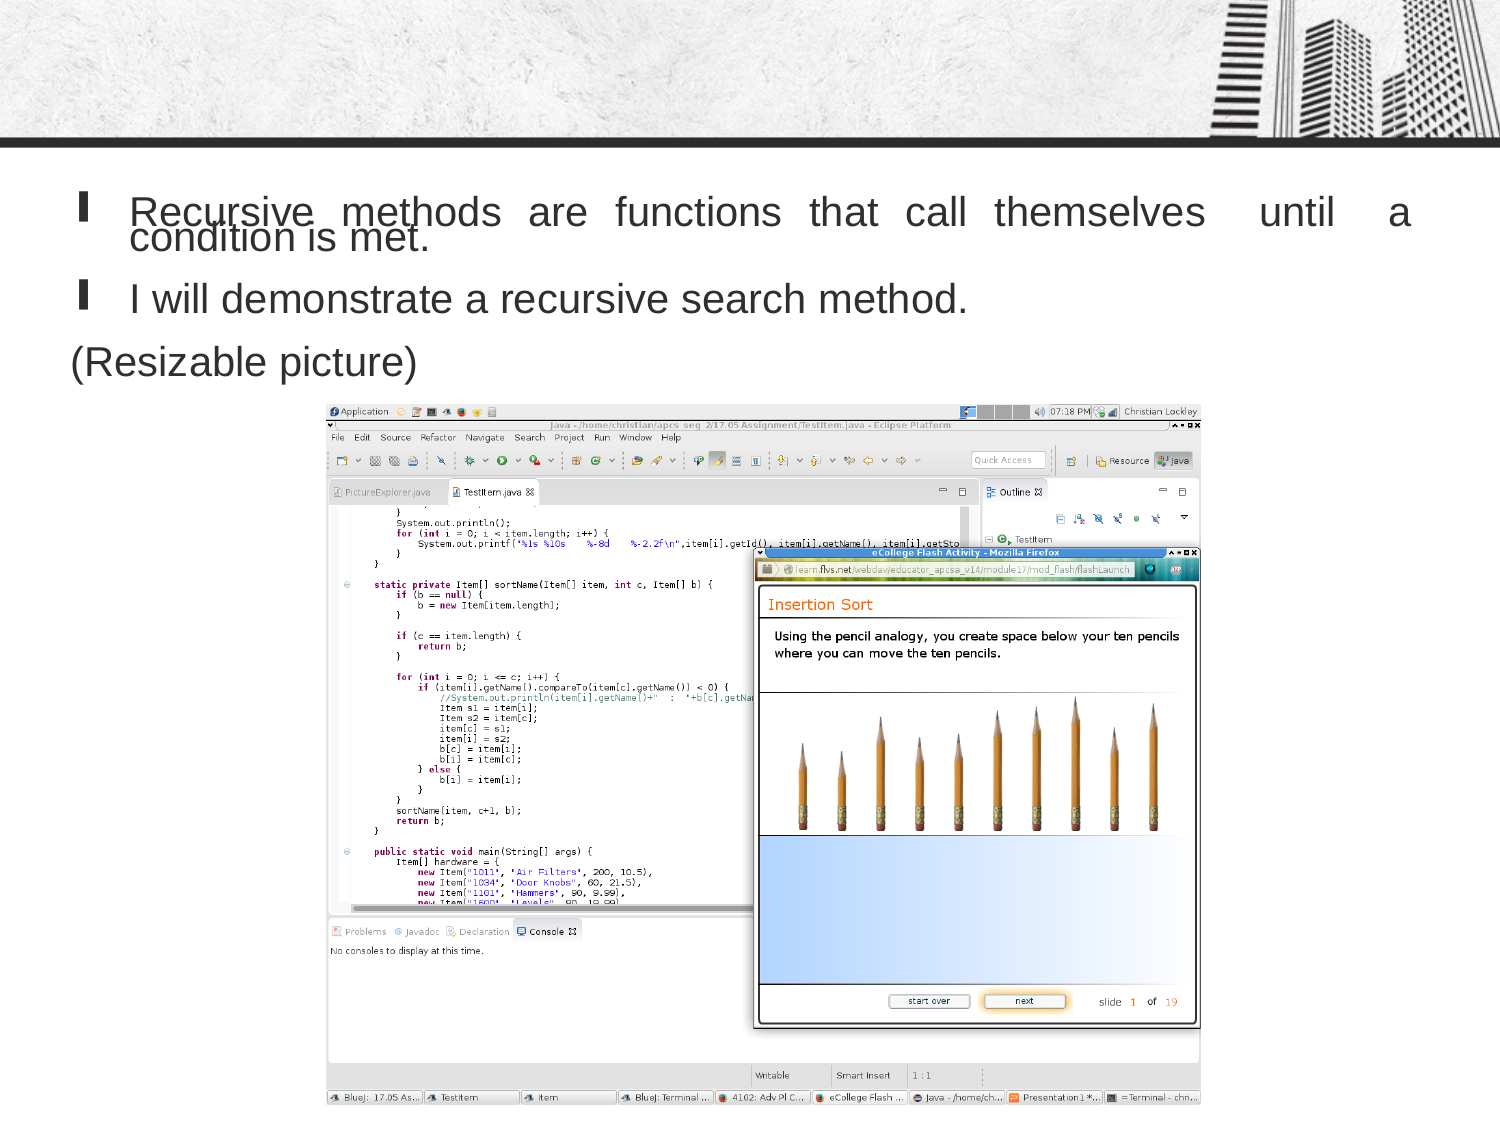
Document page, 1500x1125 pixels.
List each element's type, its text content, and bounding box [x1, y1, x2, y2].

list Recursive methods are functions that call themselves until a condition is met. I will demonstrate a recursive search method. (Resizable picture) [55, 198, 1428, 1051]
picture [0, 0, 1500, 1105]
title [55, 16, 1205, 132]
